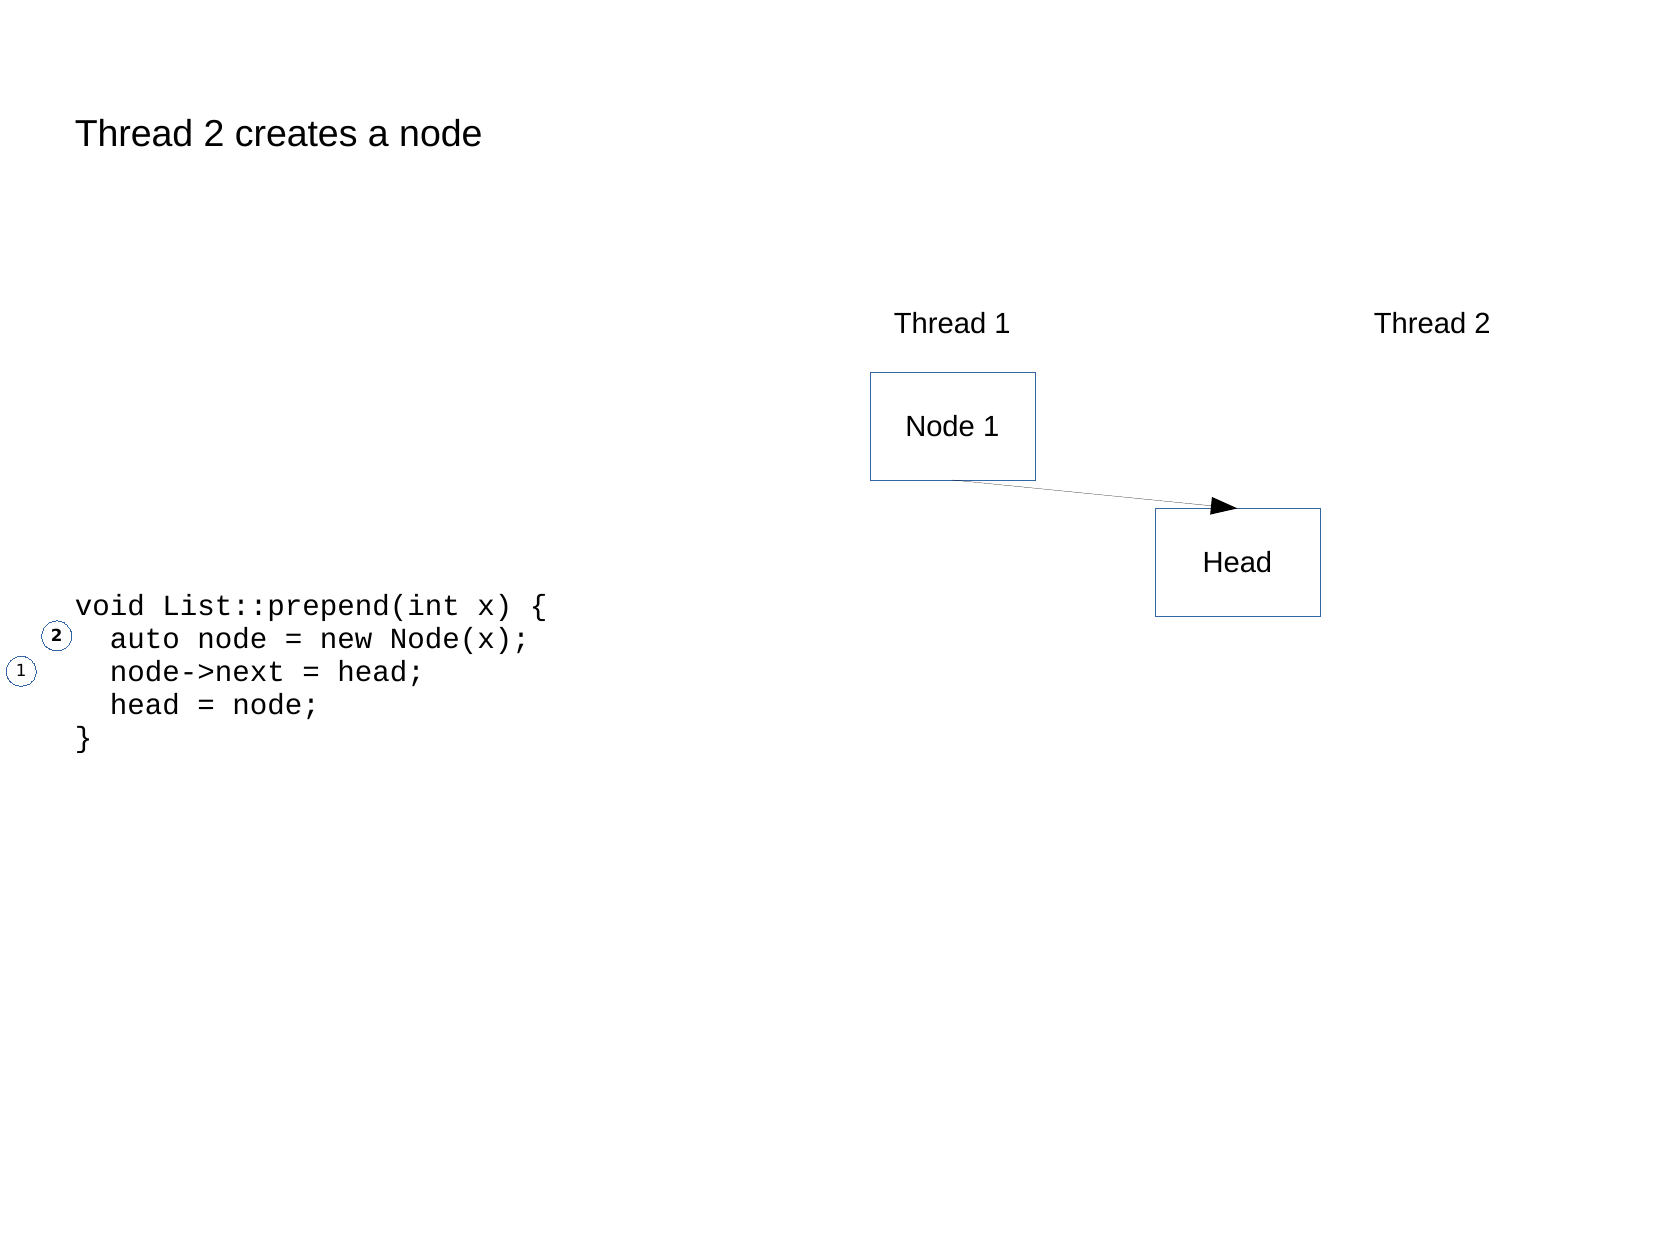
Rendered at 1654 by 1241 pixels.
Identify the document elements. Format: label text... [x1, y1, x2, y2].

text_box 2 [41, 620, 72, 651]
text_box Thread 2 [1359, 300, 1506, 348]
text_box Thread 2 creates a node [60, 104, 498, 162]
text_box 1 [6, 656, 37, 687]
text_box Head [1155, 508, 1321, 617]
text_box Node 1 [870, 372, 1036, 481]
text_box void List::prepend(int x) { auto node = new Node(x); node->next = head; head = node; } [60, 583, 563, 797]
text_box Thread 1 [879, 300, 1026, 348]
